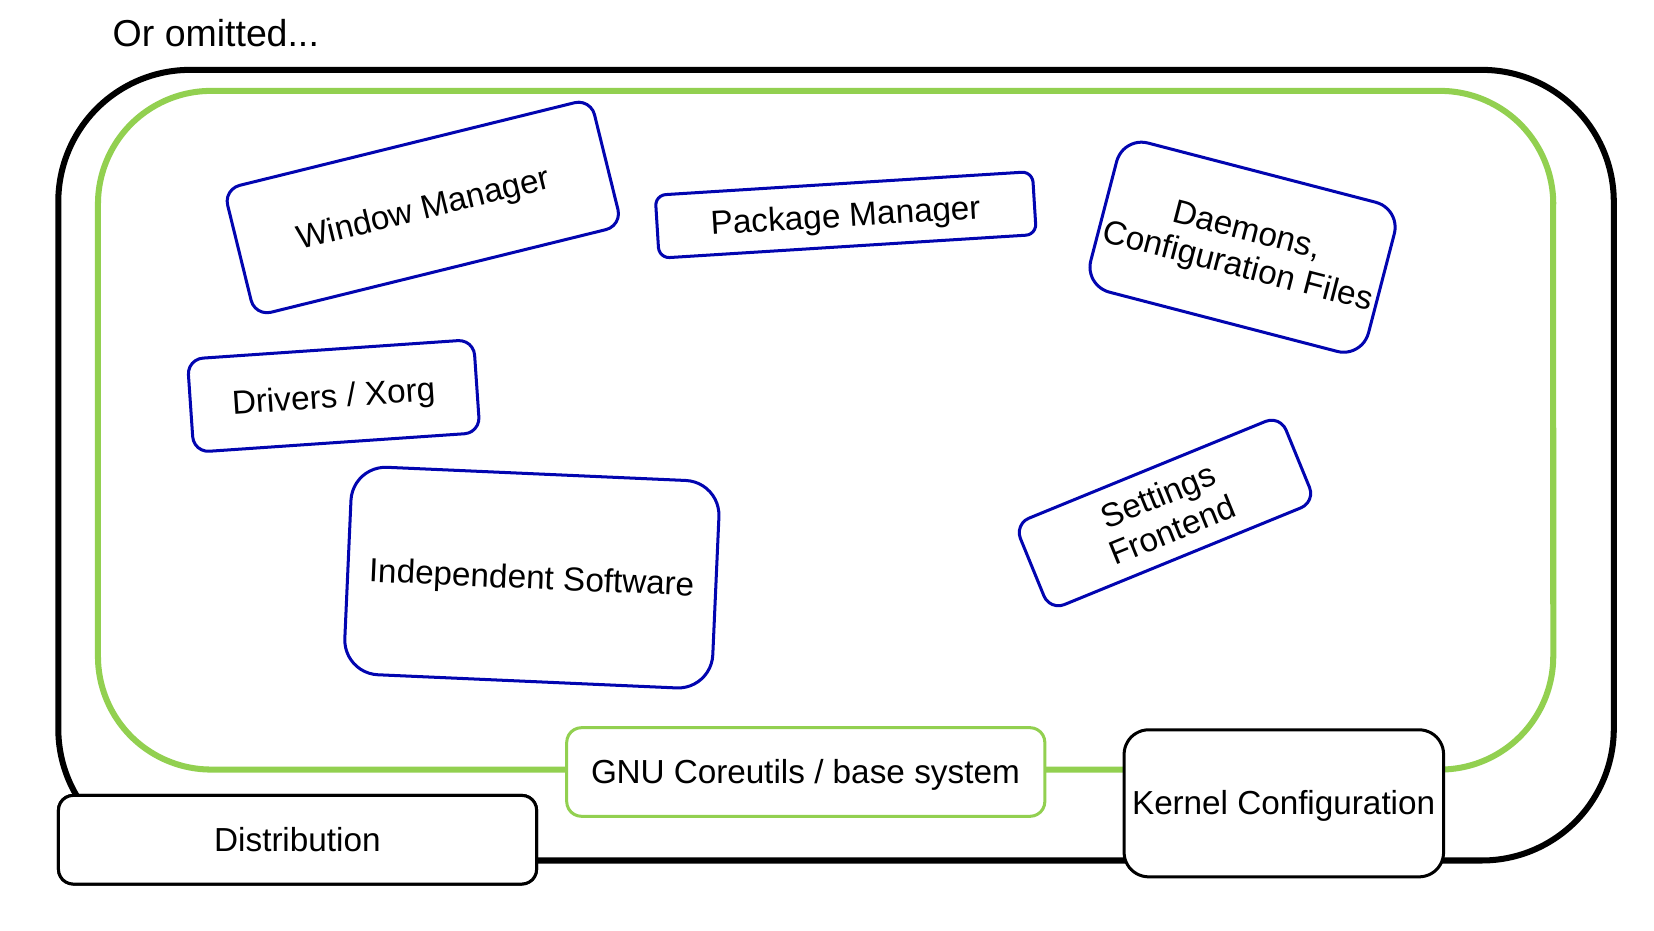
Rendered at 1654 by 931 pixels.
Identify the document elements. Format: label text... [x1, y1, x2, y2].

text_box GNU Coreutils / base system [566, 727, 1045, 817]
text_box Package Manager [655, 172, 1036, 258]
text_box Drivers / Xorg [188, 340, 479, 452]
text_box Kernel Configuration [1124, 729, 1444, 877]
text_box Or omitted... [97, 4, 335, 62]
text_box Daemons, Configuration Files [1090, 142, 1396, 353]
text_box Settings Frontend [1019, 420, 1311, 606]
text_box Independent Software [344, 467, 719, 688]
text_box Window Manager [227, 102, 619, 313]
text_box Distribution [58, 795, 537, 885]
